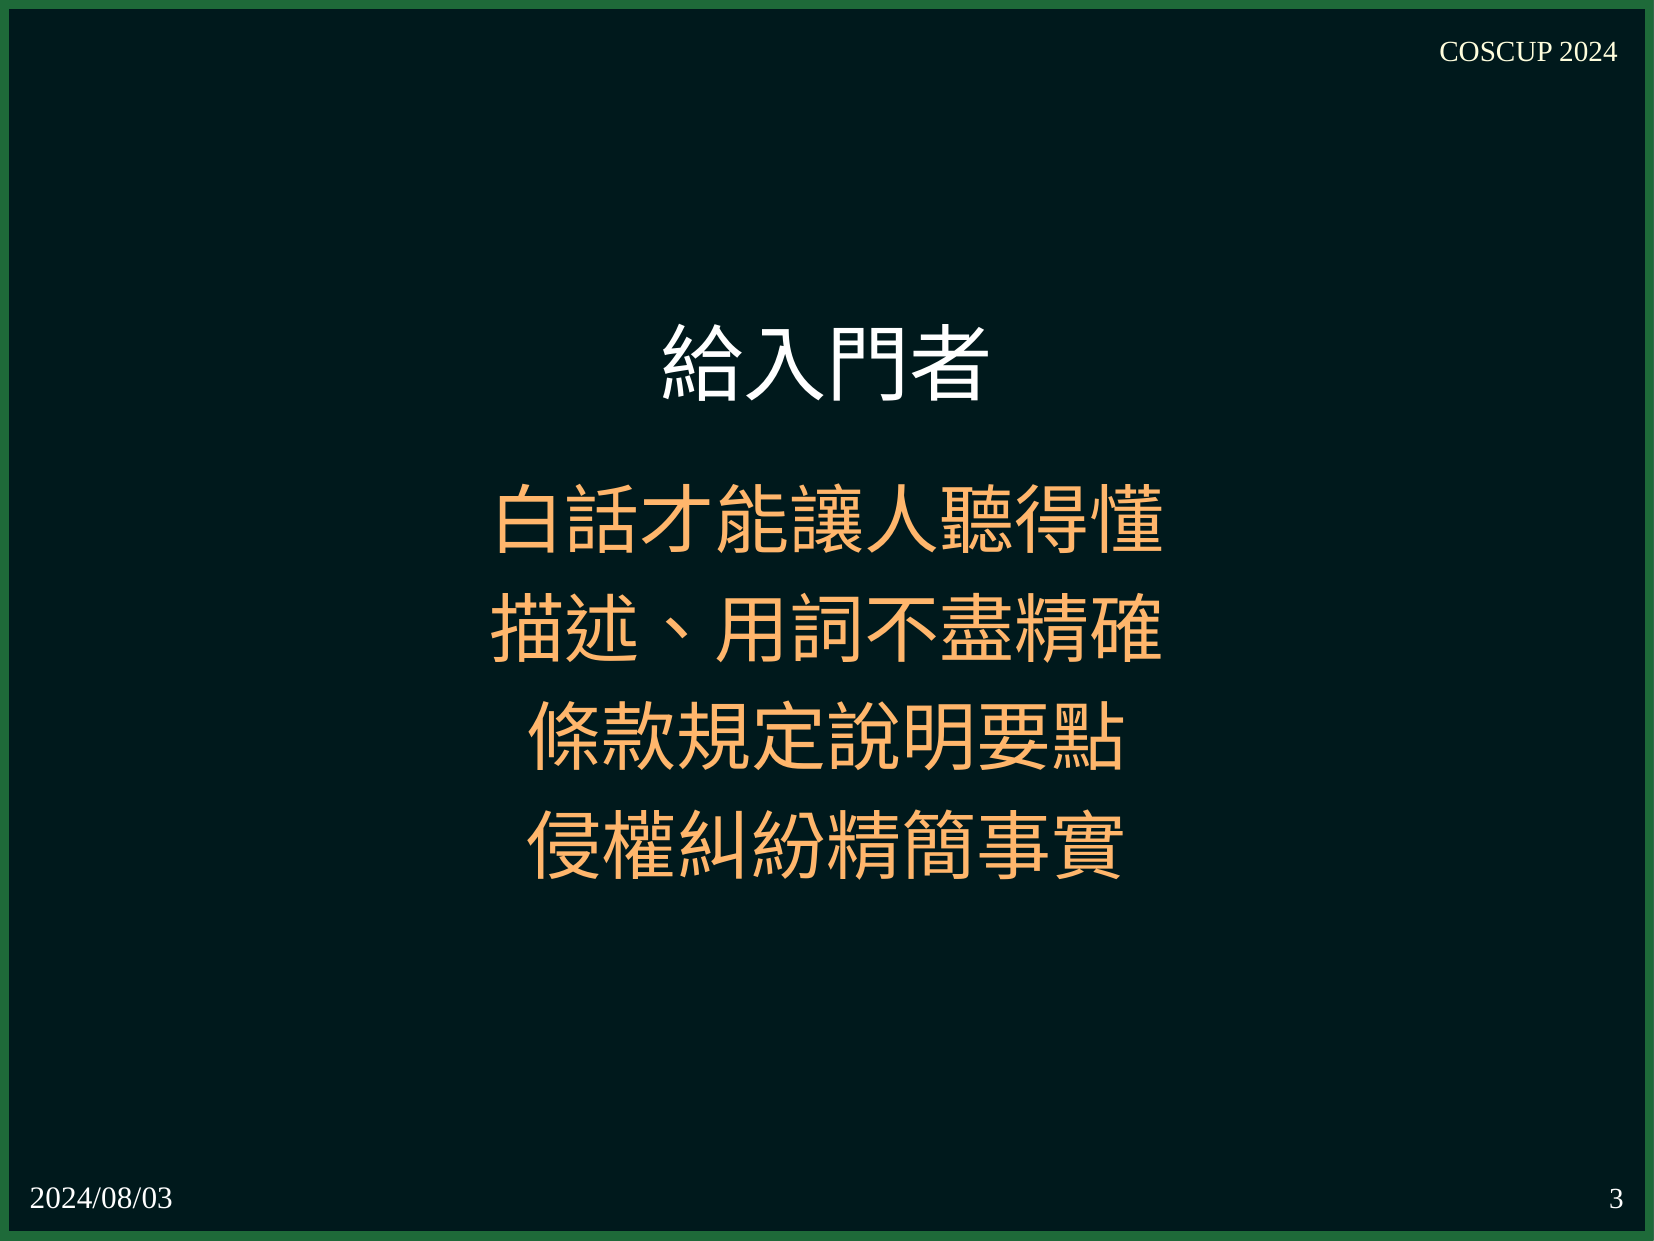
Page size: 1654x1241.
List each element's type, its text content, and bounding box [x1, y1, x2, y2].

title 給入門者 白話才能讓人聽得懂 描述、用詞不盡精確 條款規定說明要點 侵權糾紛精簡事實 [82, 253, 1571, 939]
